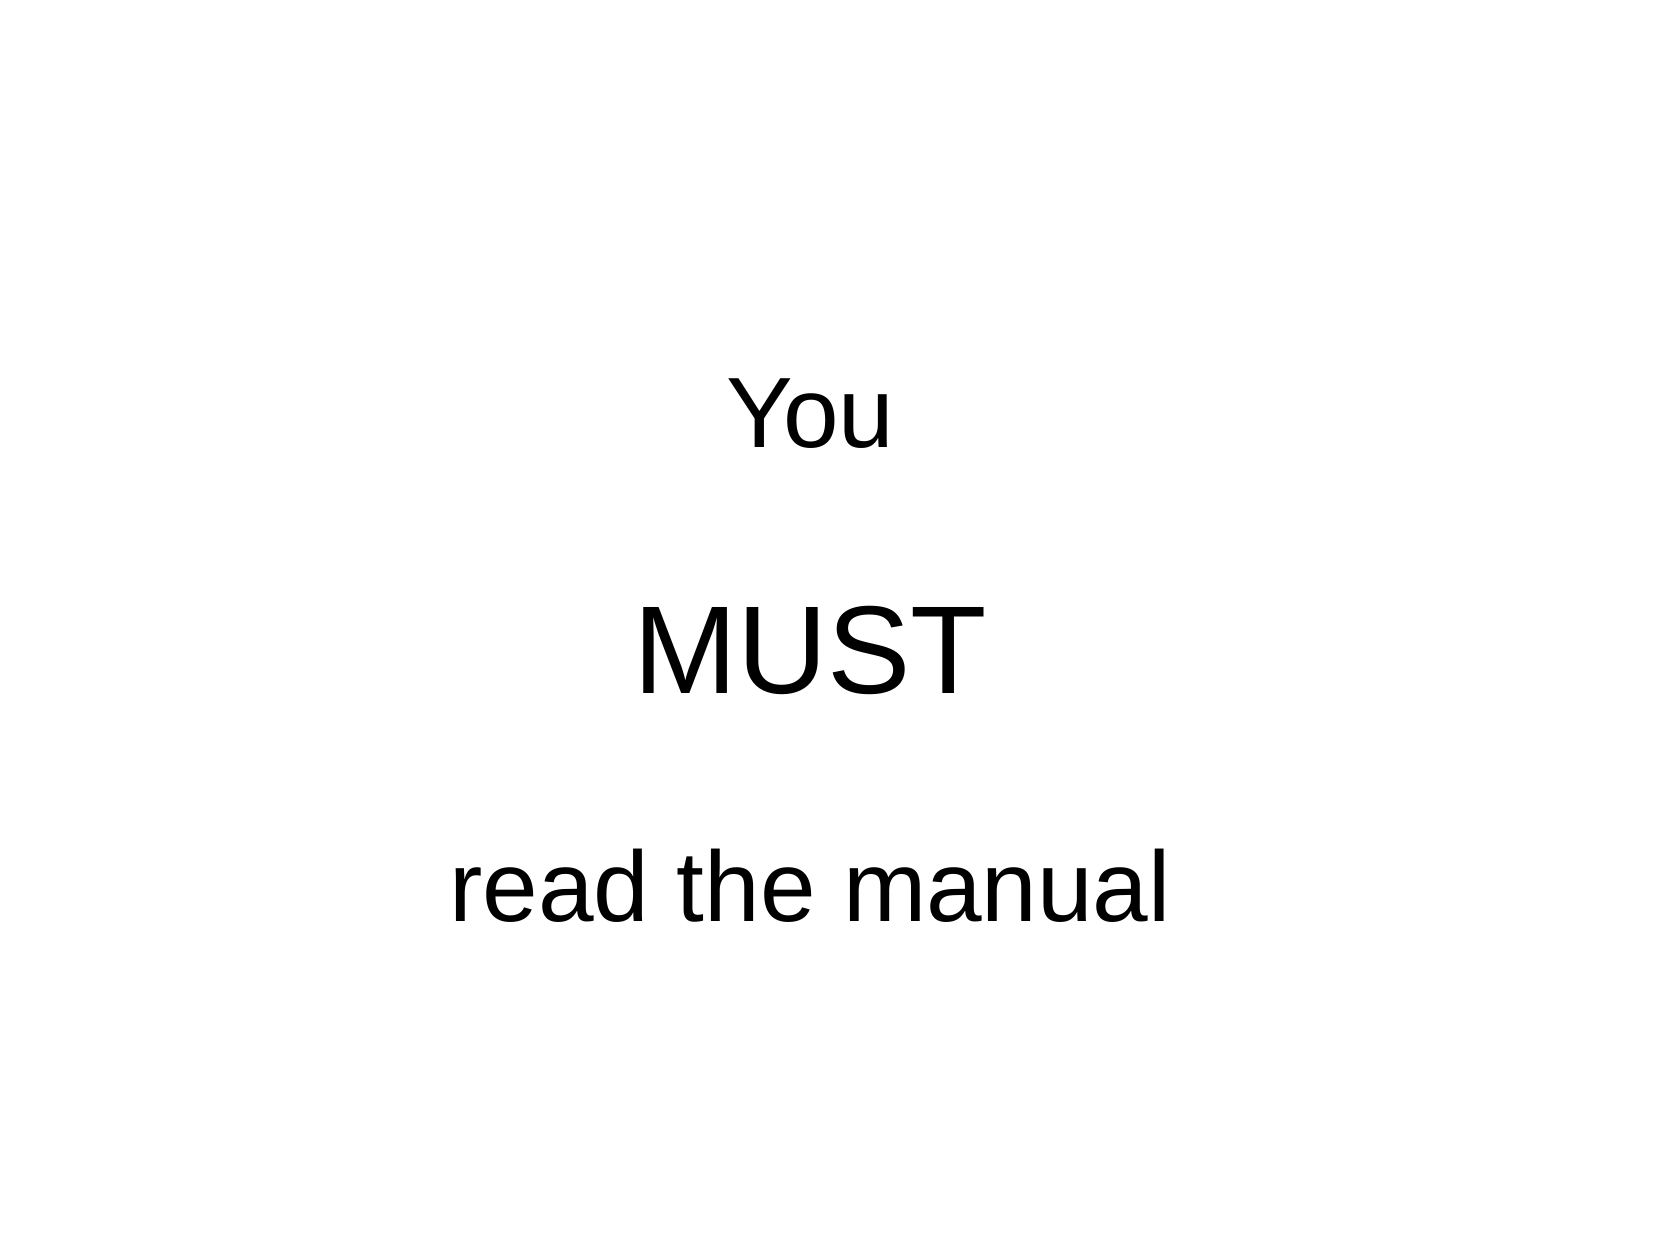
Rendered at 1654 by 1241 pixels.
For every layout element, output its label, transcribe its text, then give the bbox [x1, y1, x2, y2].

text_box You MUST read the manual [82, 290, 1538, 1010]
